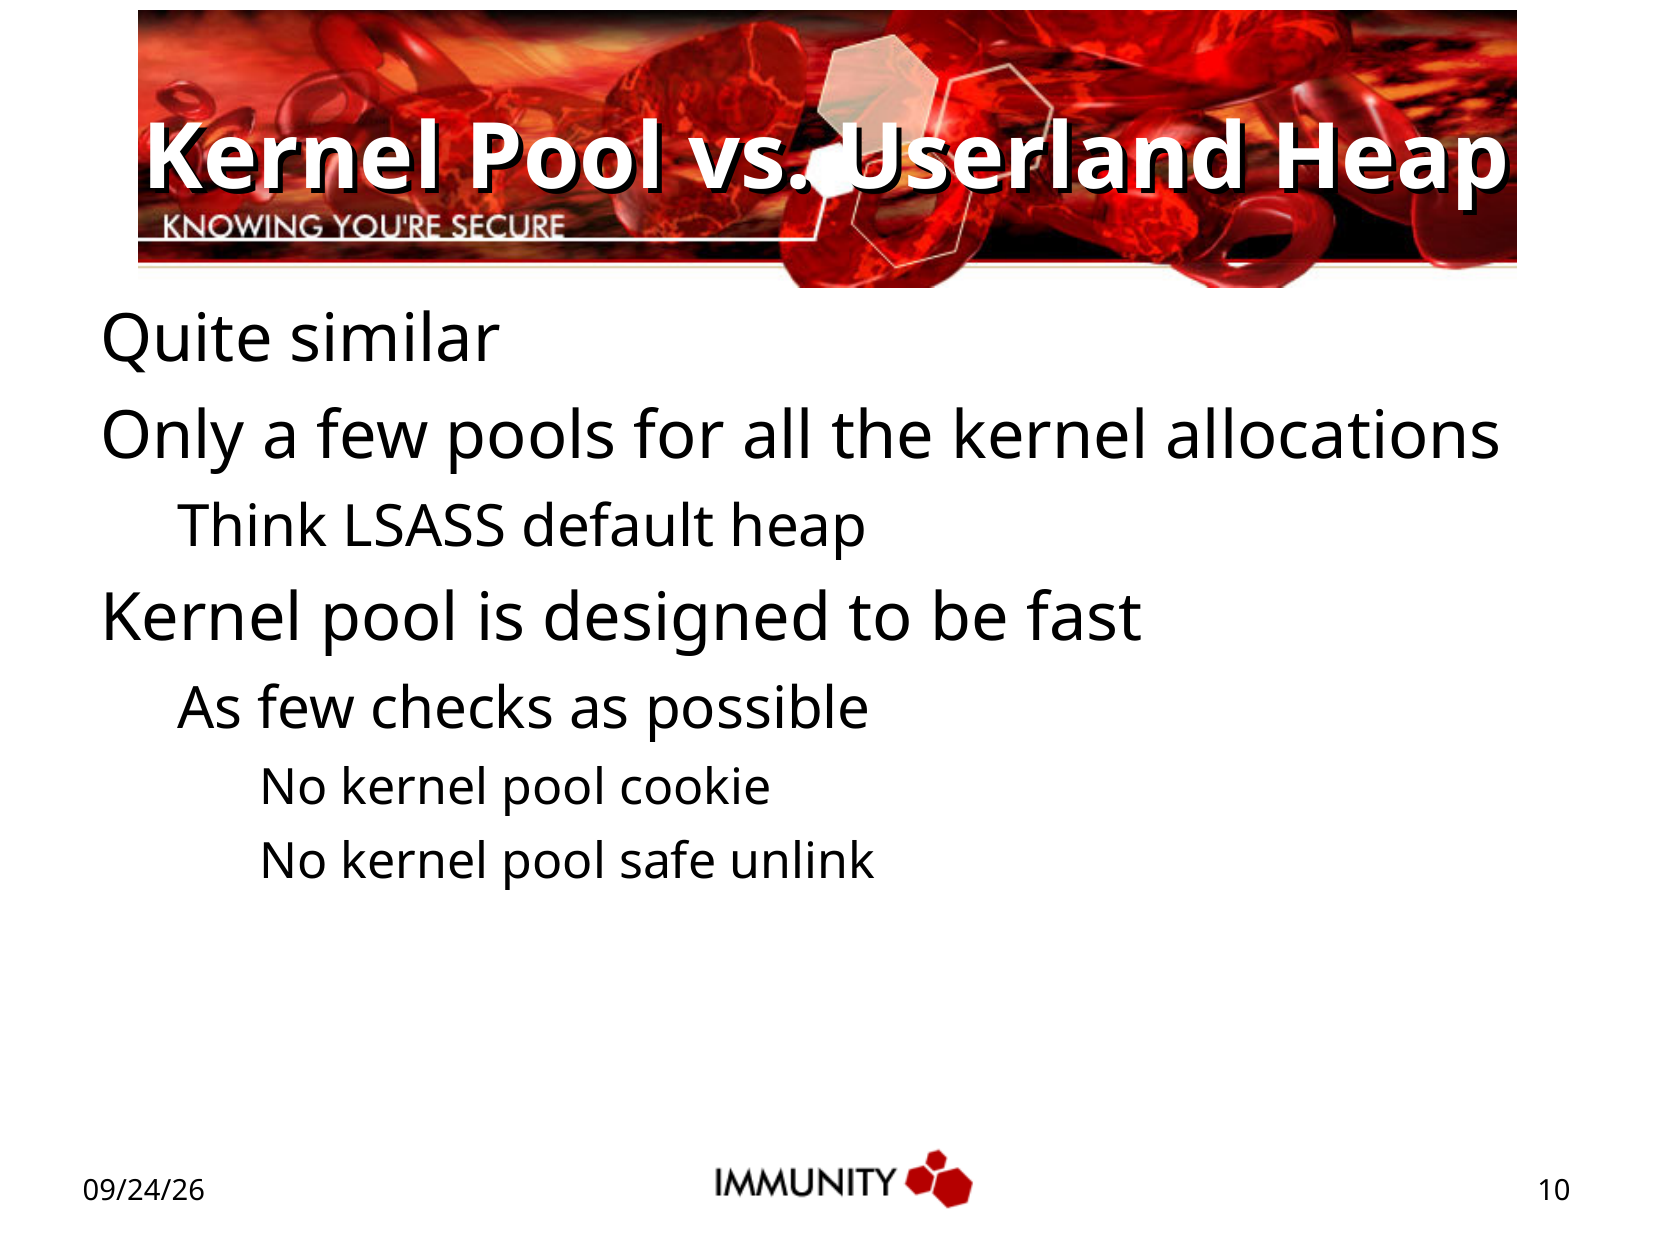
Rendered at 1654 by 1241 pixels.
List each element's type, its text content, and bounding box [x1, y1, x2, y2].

title Kernel Pool vs. Userland Heap [82, 49, 1571, 257]
picture [694, 1130, 984, 1235]
picture [138, 257, 1517, 288]
list Quite similar Only a few pools for all the kernel allocations Think LSASS default heap Kernel pool is designed to be fast As few checks as possible No kernel pool cookie No kernel pool safe unlink [82, 290, 1571, 1094]
picture [138, 10, 1517, 49]
